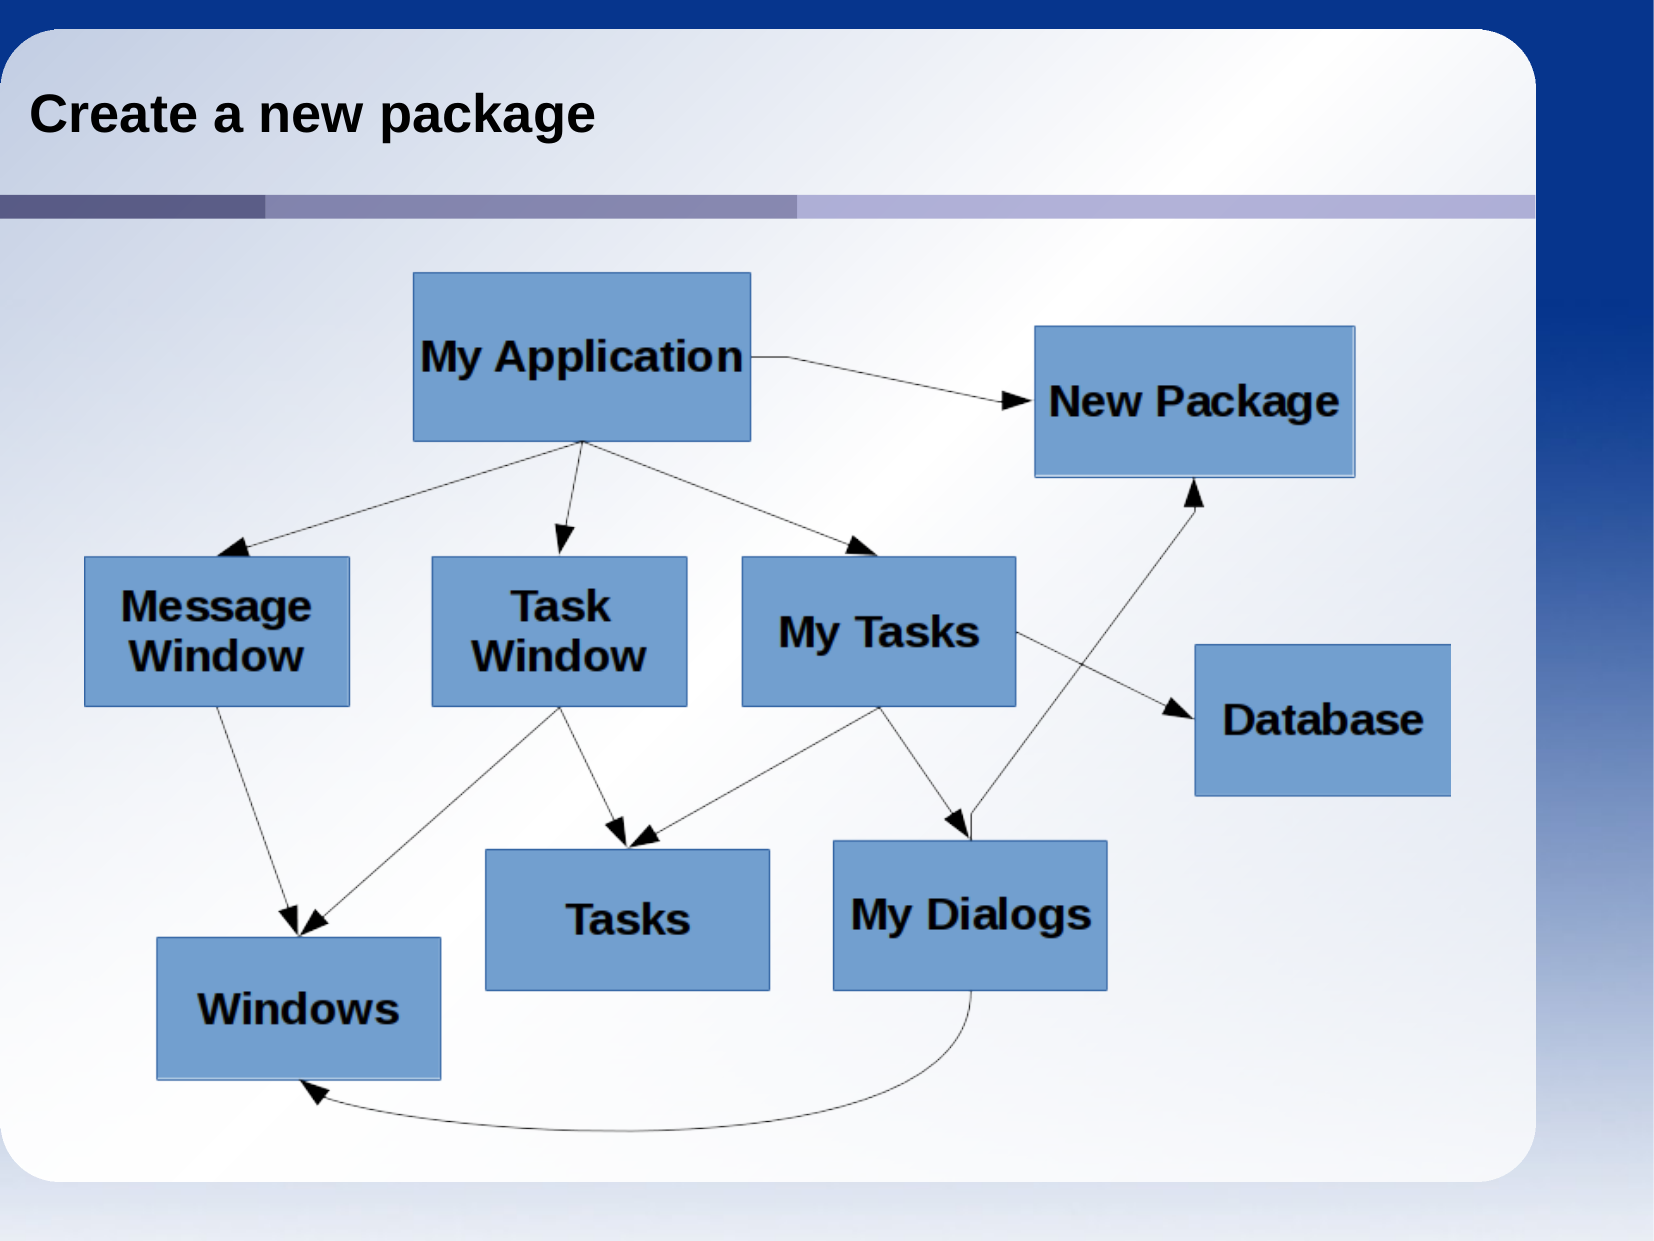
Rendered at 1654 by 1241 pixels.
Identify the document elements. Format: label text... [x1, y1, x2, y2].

picture [84, 236, 1451, 1152]
title Create a new package [29, 49, 1506, 178]
picture [0, 0, 1654, 1241]
